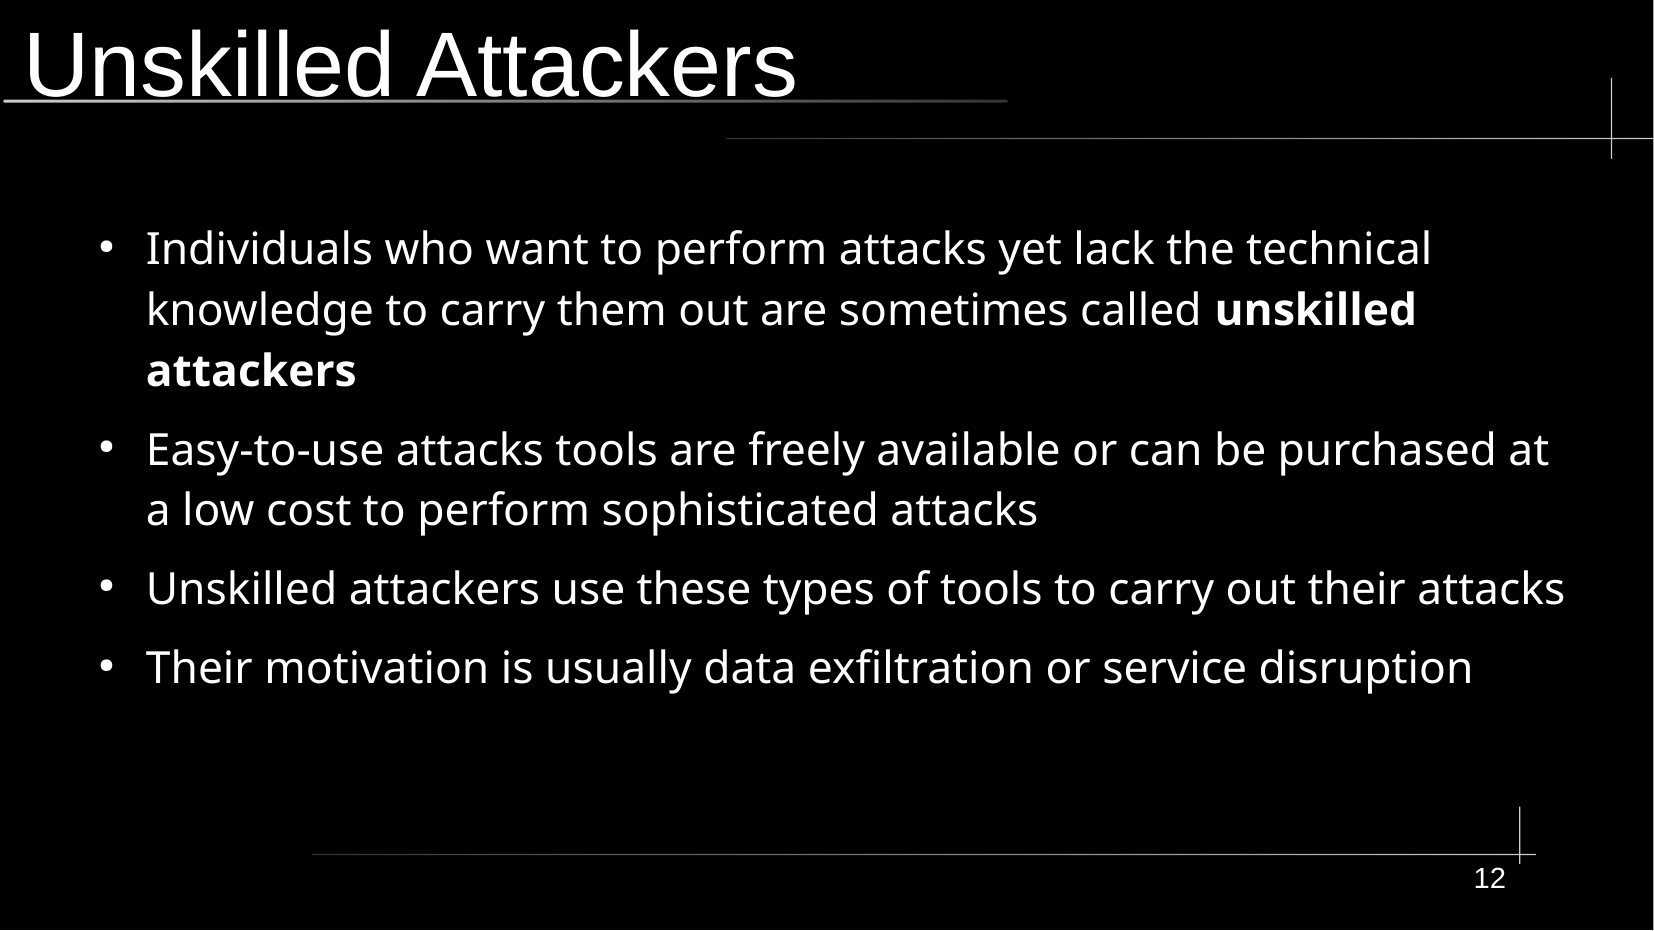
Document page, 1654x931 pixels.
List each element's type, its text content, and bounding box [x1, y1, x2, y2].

list Individuals who want to perform attacks yet lack the technical knowledge to carry them out are sometimes called unskilled attackers Easy-to-use attacks tools are freely available or can be purchased at a low cost to perform sophisticated attacks Unskilled attackers use these types of tools to carry out their attacks Their motivation is usually data exfiltration or service disruption [82, 217, 1571, 758]
title Unskilled Attackers [23, 11, 1589, 119]
